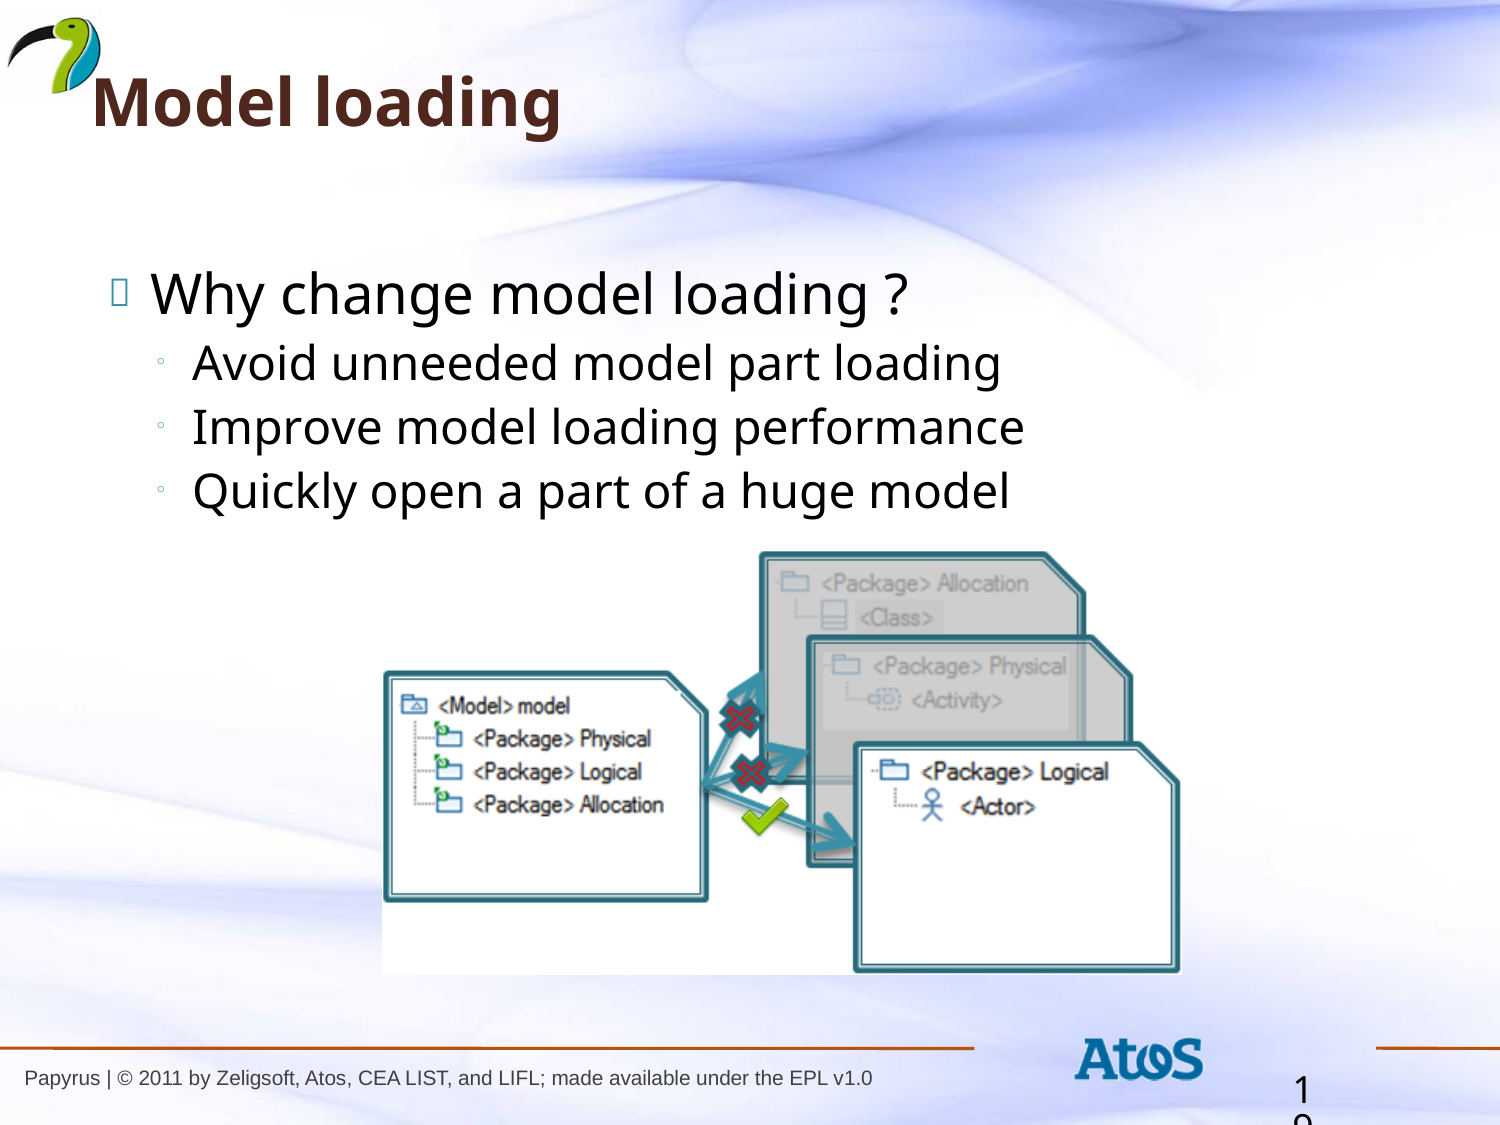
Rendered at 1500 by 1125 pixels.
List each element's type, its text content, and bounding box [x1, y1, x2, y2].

title Model loading [75, 45, 1425, 233]
list Why change model loading ? Avoid unneeded model part loading Improve model loading performance Quickly open a part of a huge model [75, 243, 1425, 986]
picture [0, 0, 1500, 1125]
picture [1297, 1117, 1308, 1125]
slide_number <numéro> [1277, 1051, 1338, 1112]
